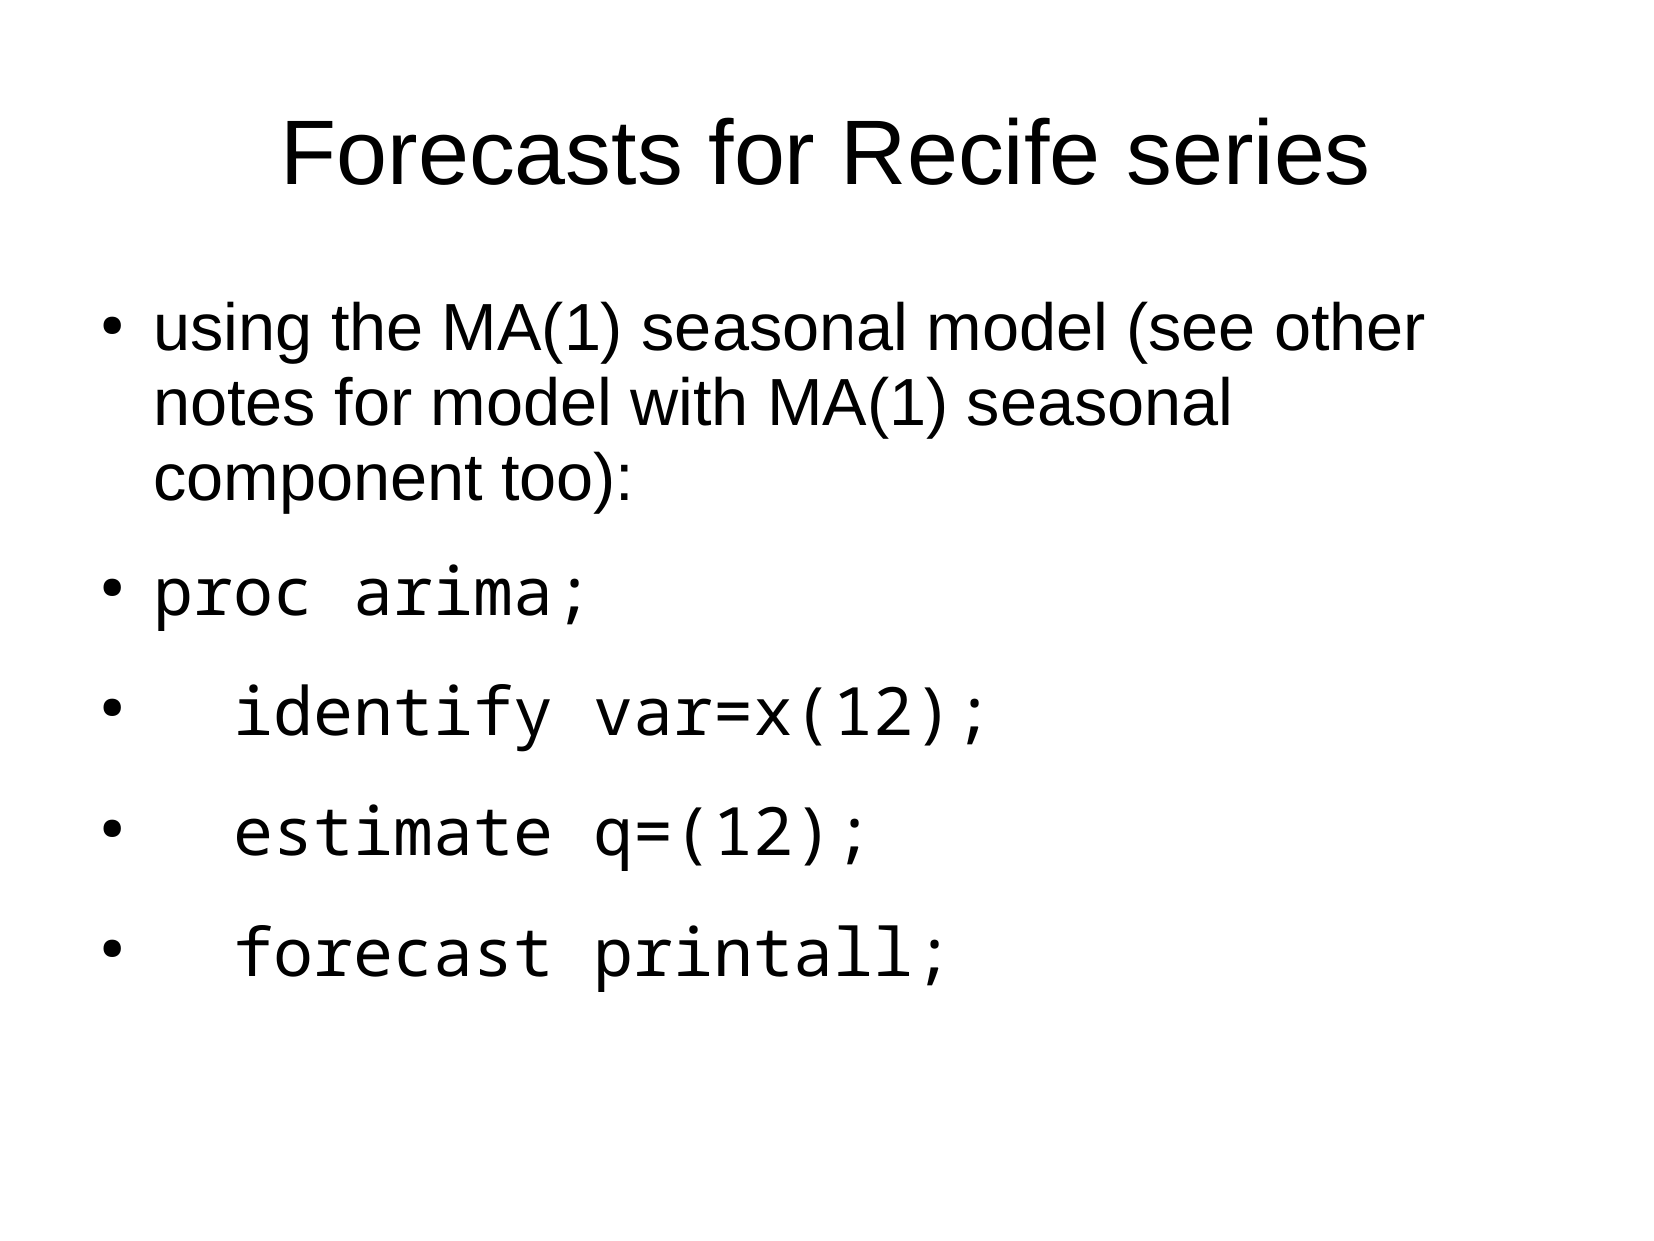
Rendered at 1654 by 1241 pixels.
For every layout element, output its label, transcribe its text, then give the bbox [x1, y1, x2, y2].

title Forecasts for Recife series [82, 56, 1571, 250]
list using the MA(1) seasonal model (see other notes for model with MA(1) seasonal component too): proc arima; identify var=x(12); estimate q=(12); forecast printall; [82, 290, 1571, 1109]
